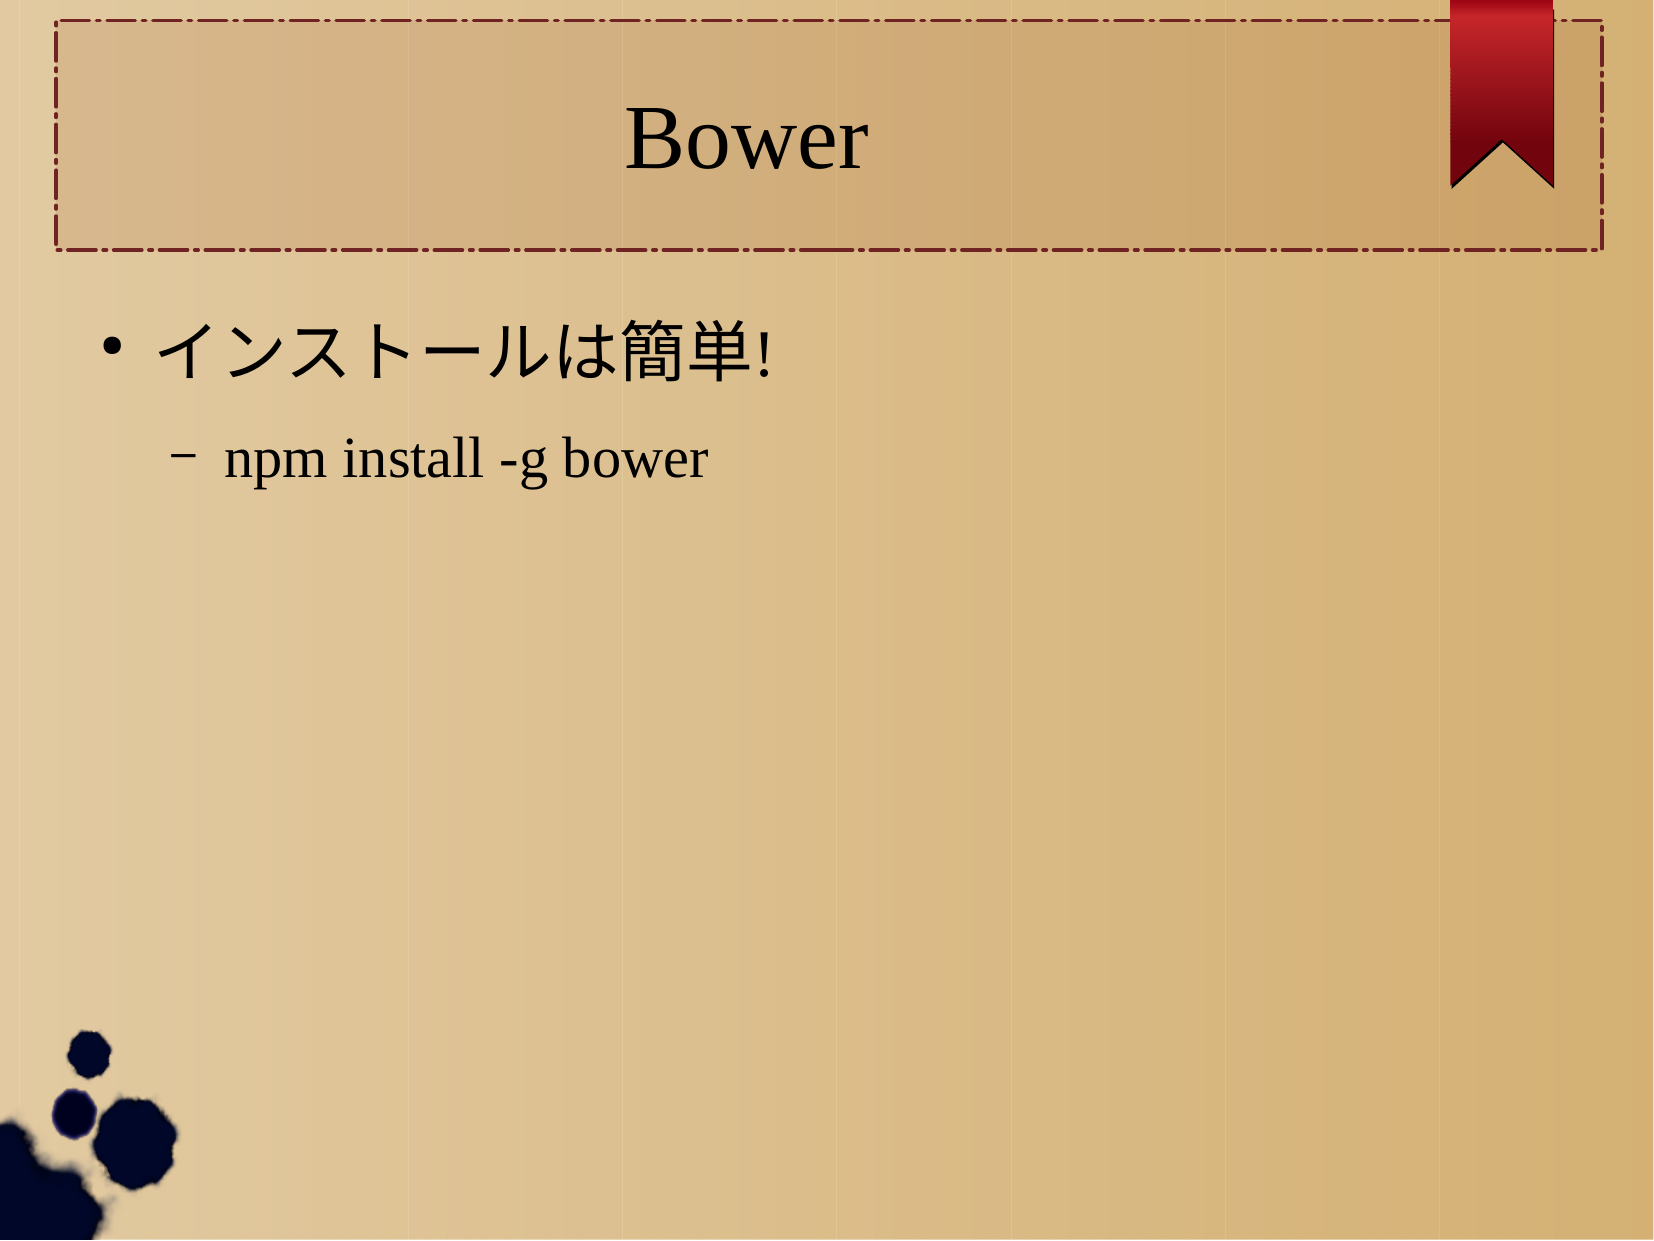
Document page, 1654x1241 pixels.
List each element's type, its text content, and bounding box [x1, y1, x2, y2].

list インストールは簡単! npm install -g bower [82, 299, 1571, 1019]
title Bower [82, 47, 1412, 229]
